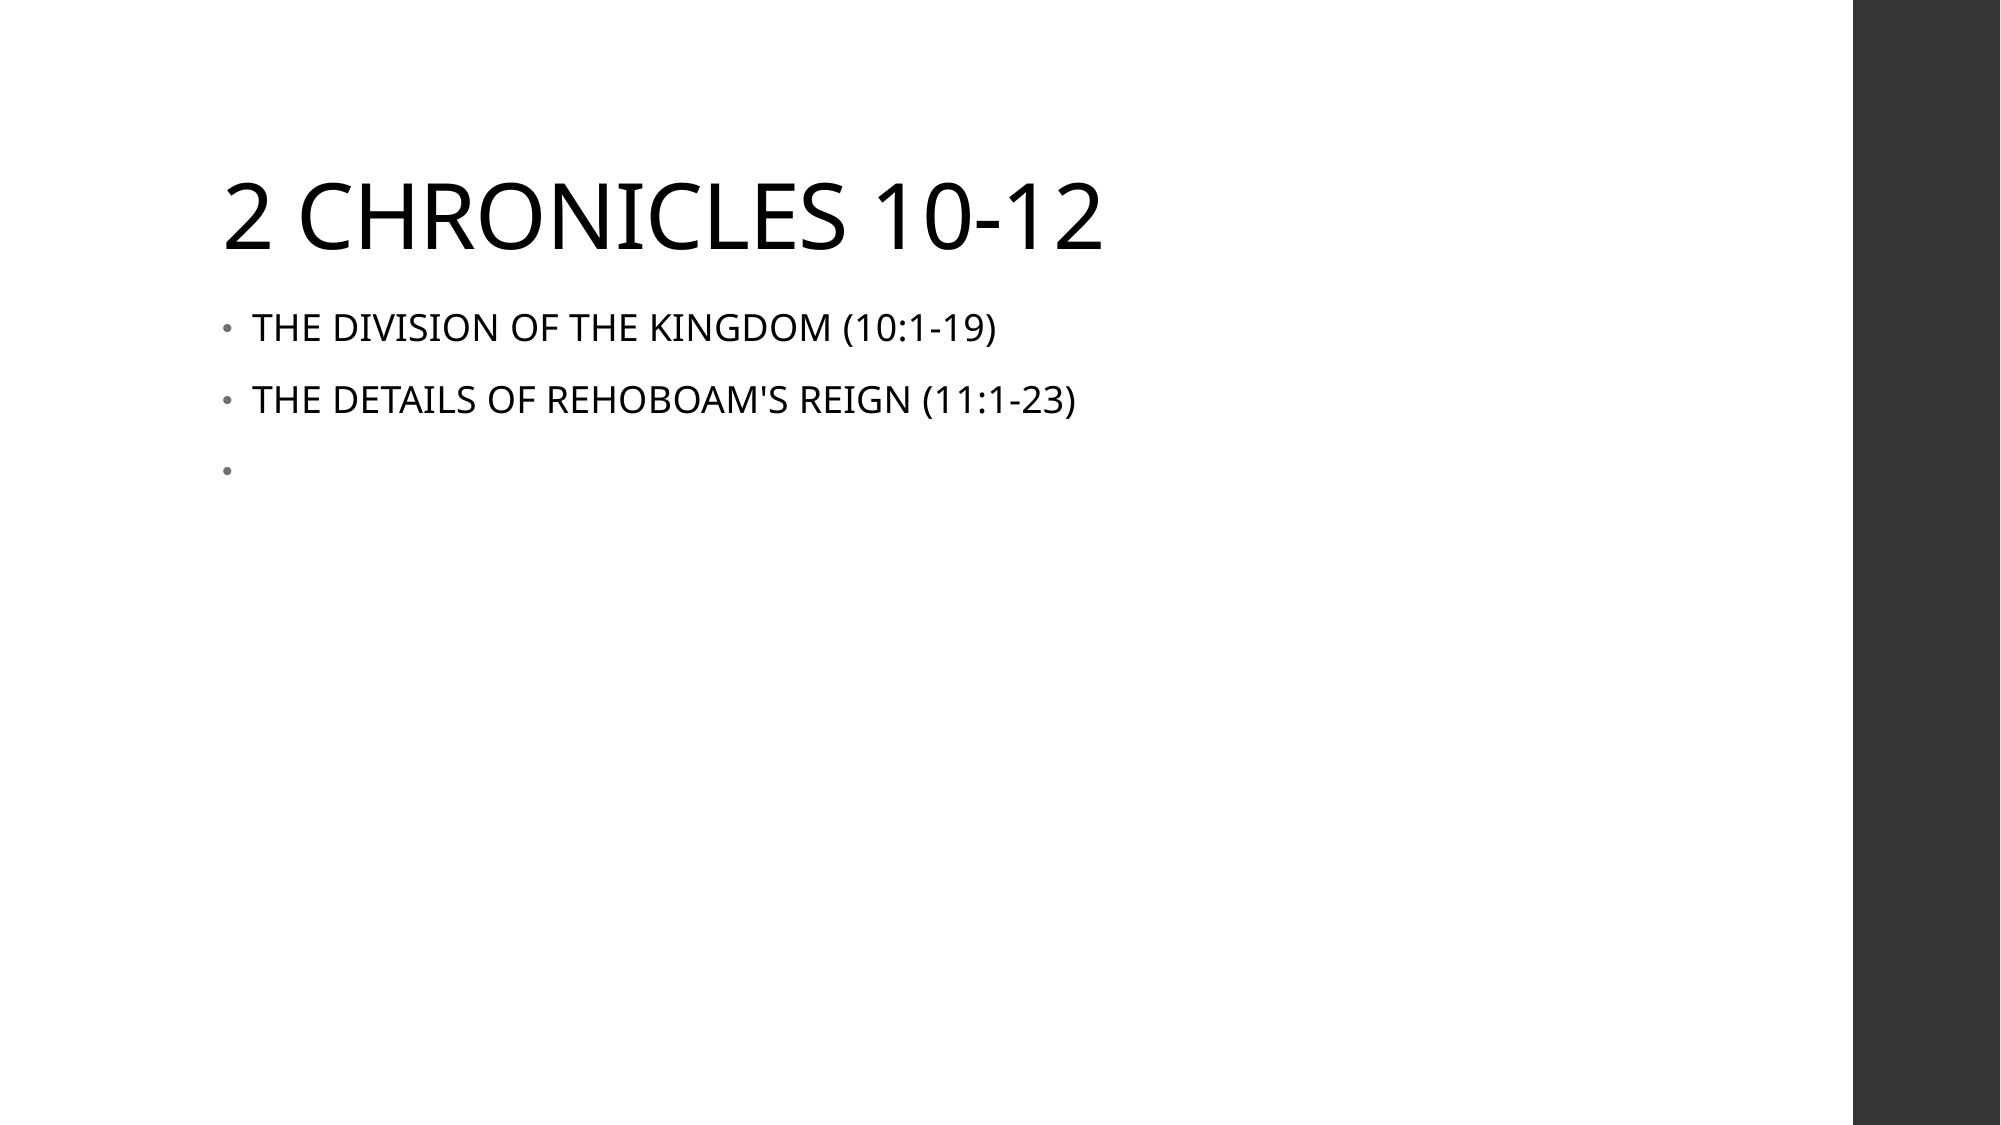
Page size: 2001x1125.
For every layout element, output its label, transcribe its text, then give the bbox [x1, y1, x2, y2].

list THE DIVISION OF THE KINGDOM (10:1-19) THE DETAILS OF REHOBOAM'S REIGN (11:1-23) [206, 299, 1617, 1014]
title 2 CHRONICLES 10-12 [206, 60, 1797, 278]
